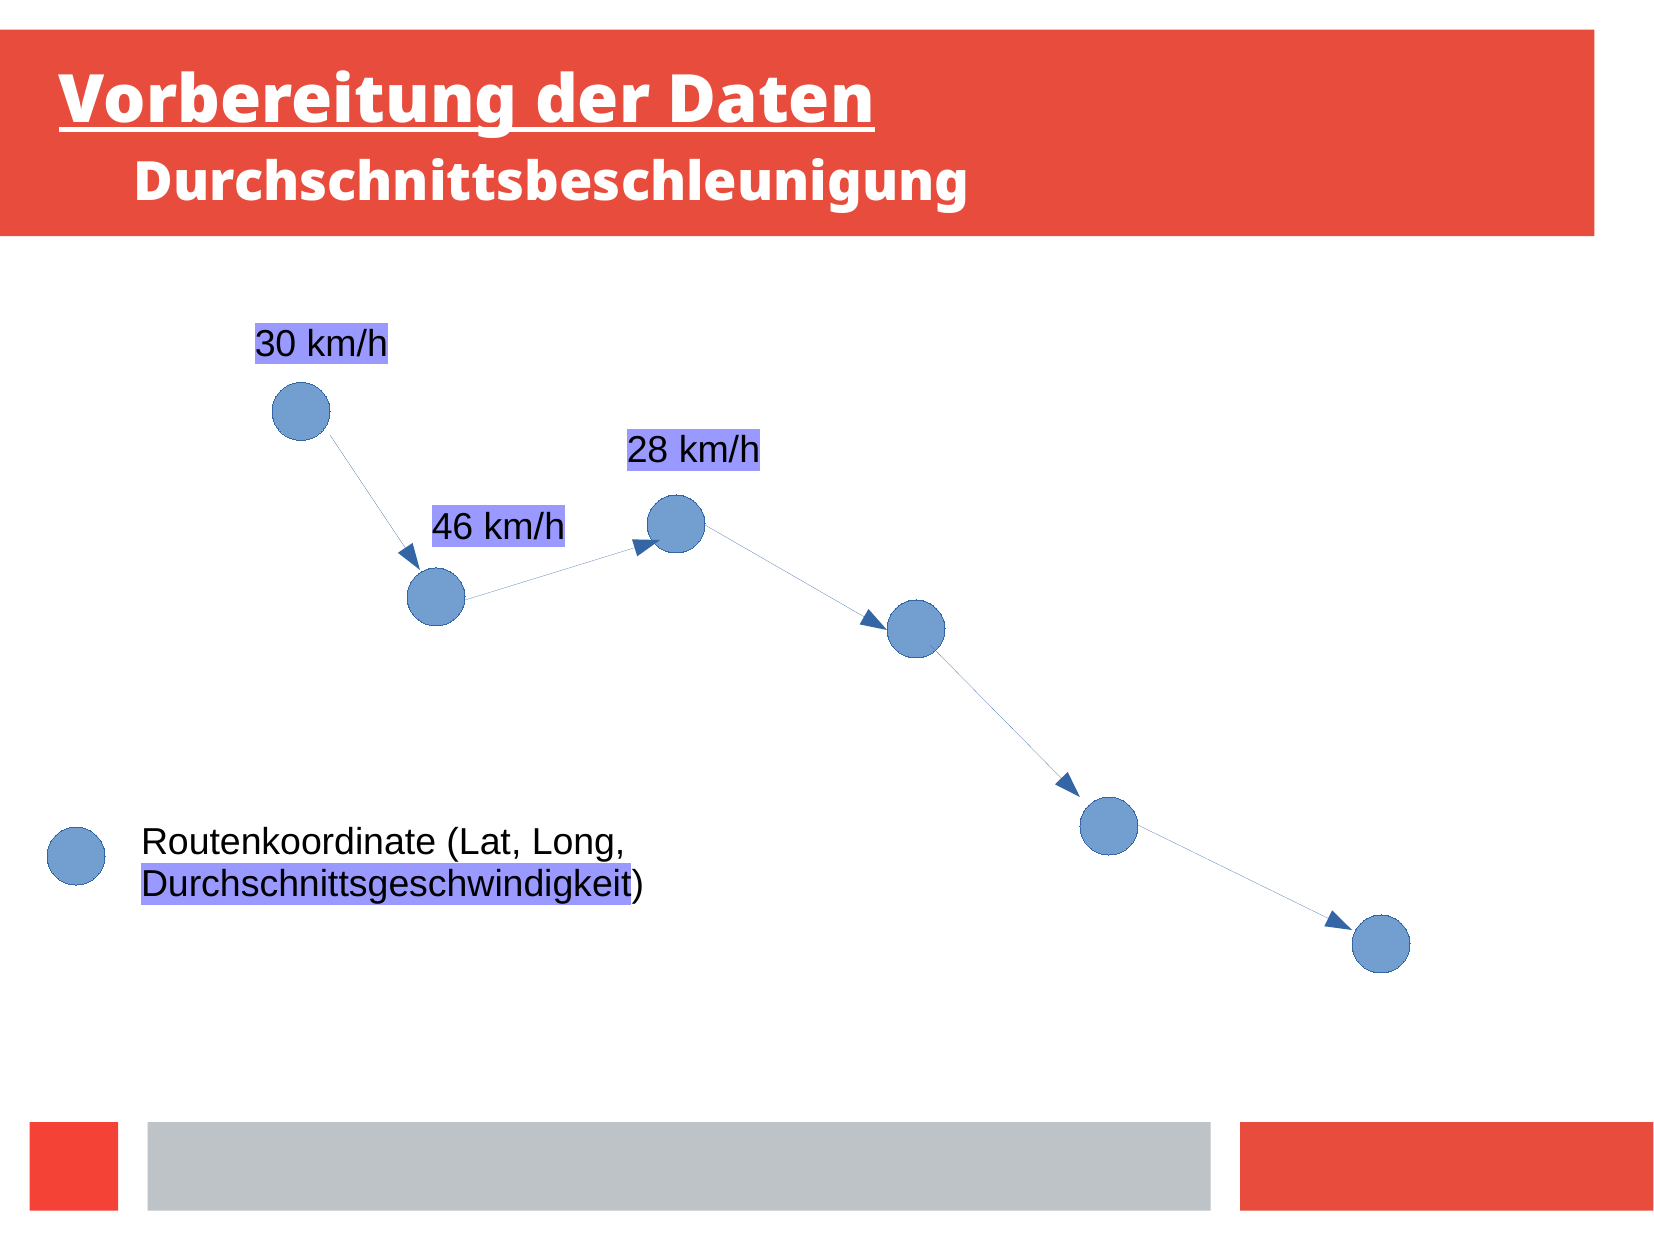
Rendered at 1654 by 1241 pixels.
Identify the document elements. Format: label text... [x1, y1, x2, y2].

text_box [1079, 797, 1138, 856]
text_box [1352, 914, 1411, 973]
text_box [647, 494, 706, 553]
text_box 30 km/h [240, 315, 421, 372]
text_box [407, 567, 466, 626]
text_box 28 km/h [612, 421, 793, 479]
text_box [272, 382, 331, 441]
text_box 46 km/h [417, 498, 598, 555]
text_box Routenkoordinate (Lat, Long, Durchschnittsgeschwindigkeit) [126, 813, 706, 916]
title Vorbereitung der Daten Durchschnittsbeschleunigung [59, 51, 1595, 215]
text_box [887, 599, 946, 658]
text_box [47, 827, 106, 886]
